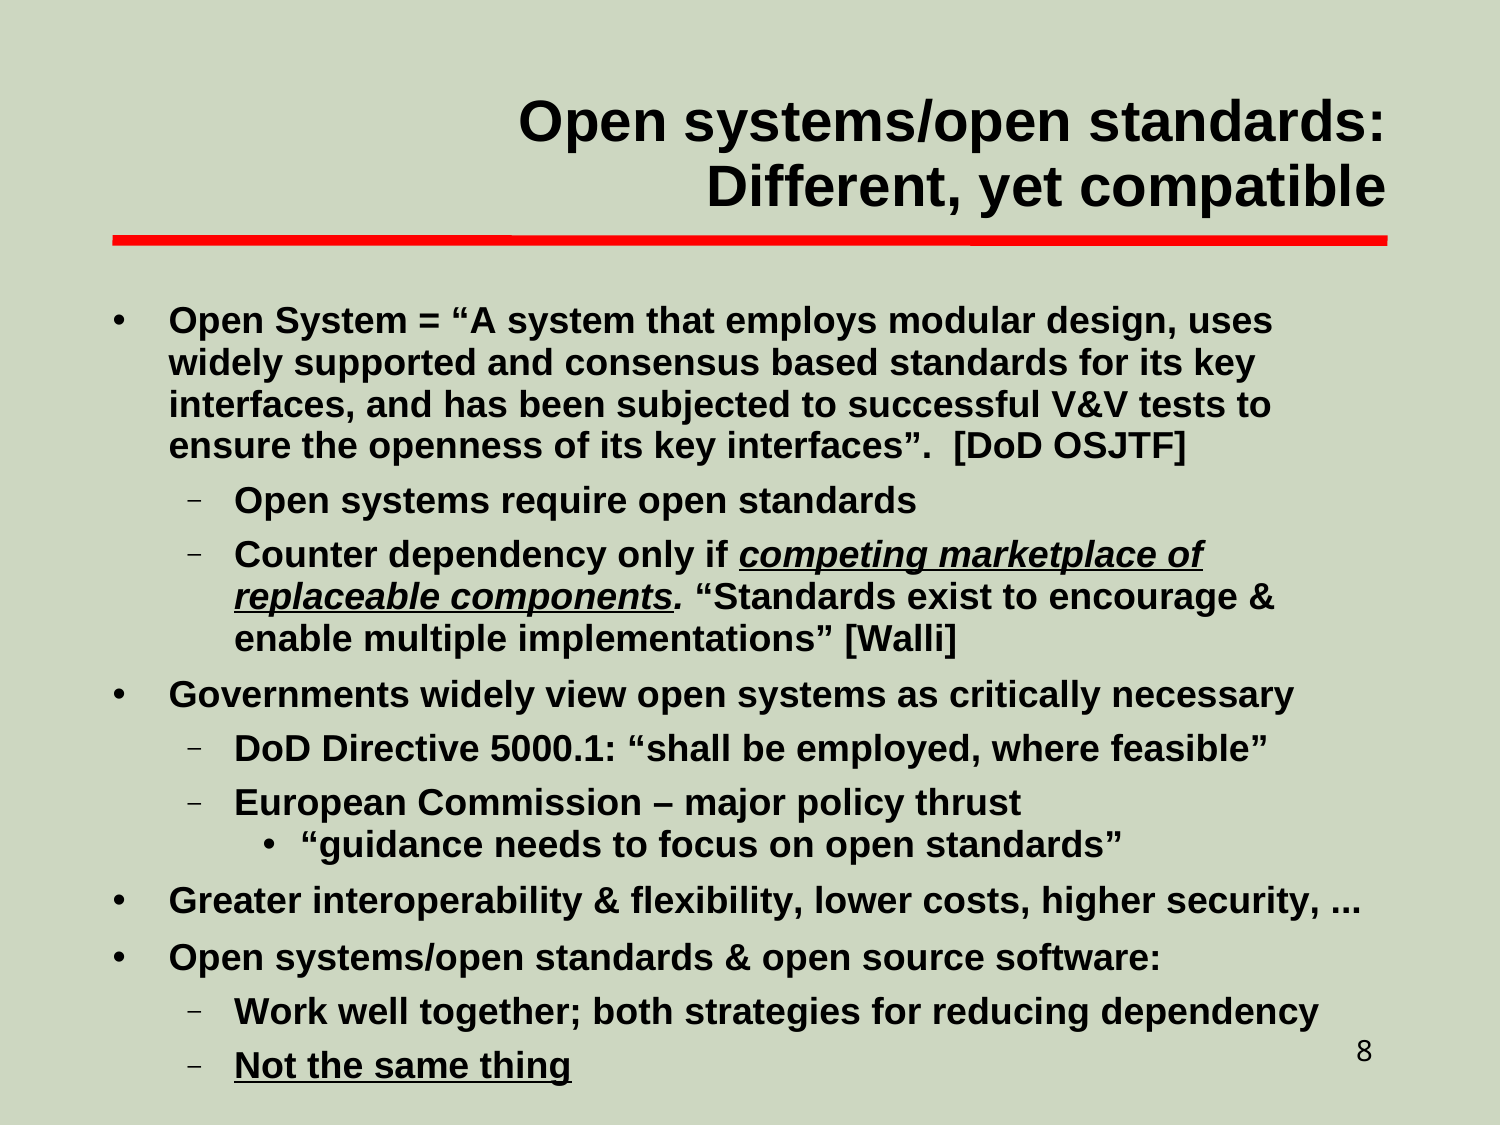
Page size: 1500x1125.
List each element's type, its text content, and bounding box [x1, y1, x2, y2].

list Open System = “A system that employs modular design, uses widely supported and consensus based standards for its key interfaces, and has been subjected to successful V&V tests to ensure the openness of its key interfaces”. [DoD OSJTF] Open systems require open standards Counter dependency only if competing marketplace of replaceable components. “Standards exist to encourage & enable multiple implementations” [Walli] Governments widely view open systems as critically necessary DoD Directive 5000.1: “shall be employed, where feasible” European Commission – major policy thrust “guidance needs to focus on open standards” Greater interoperability & flexibility, lower costs, higher security, ... Open systems/open standards & open source software: Work well together; both strategies for reducing dependency Not the same thing [112, 299, 1388, 1111]
title Open systems/open standards: Different, yet compatible [337, 85, 1388, 224]
